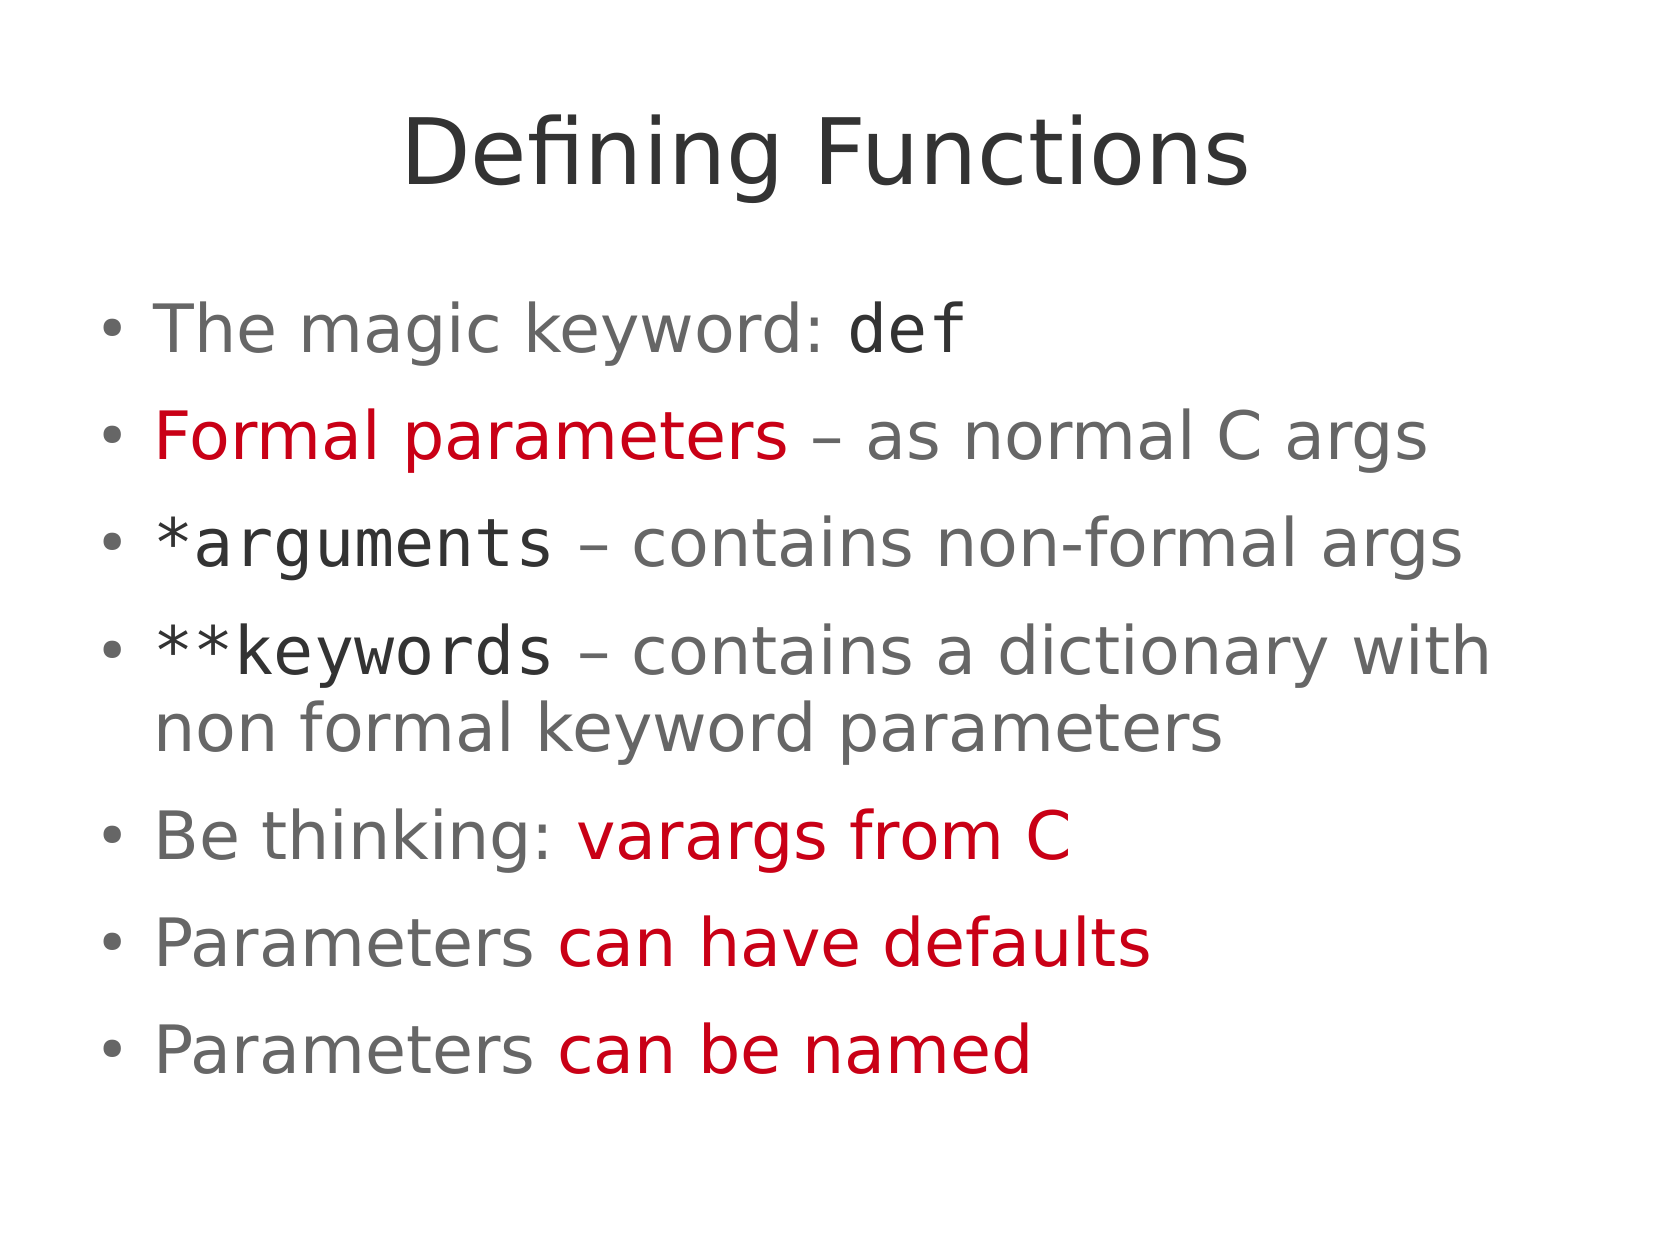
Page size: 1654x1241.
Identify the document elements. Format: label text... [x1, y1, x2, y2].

title Defining Functions [82, 56, 1571, 250]
list The magic keyword: def Formal parameters – as normal C args *arguments – contains non-formal args **keywords – contains a dictionary with non formal keyword parameters Be thinking: varargs from C Parameters can have defaults Parameters can be named [82, 290, 1571, 1109]
